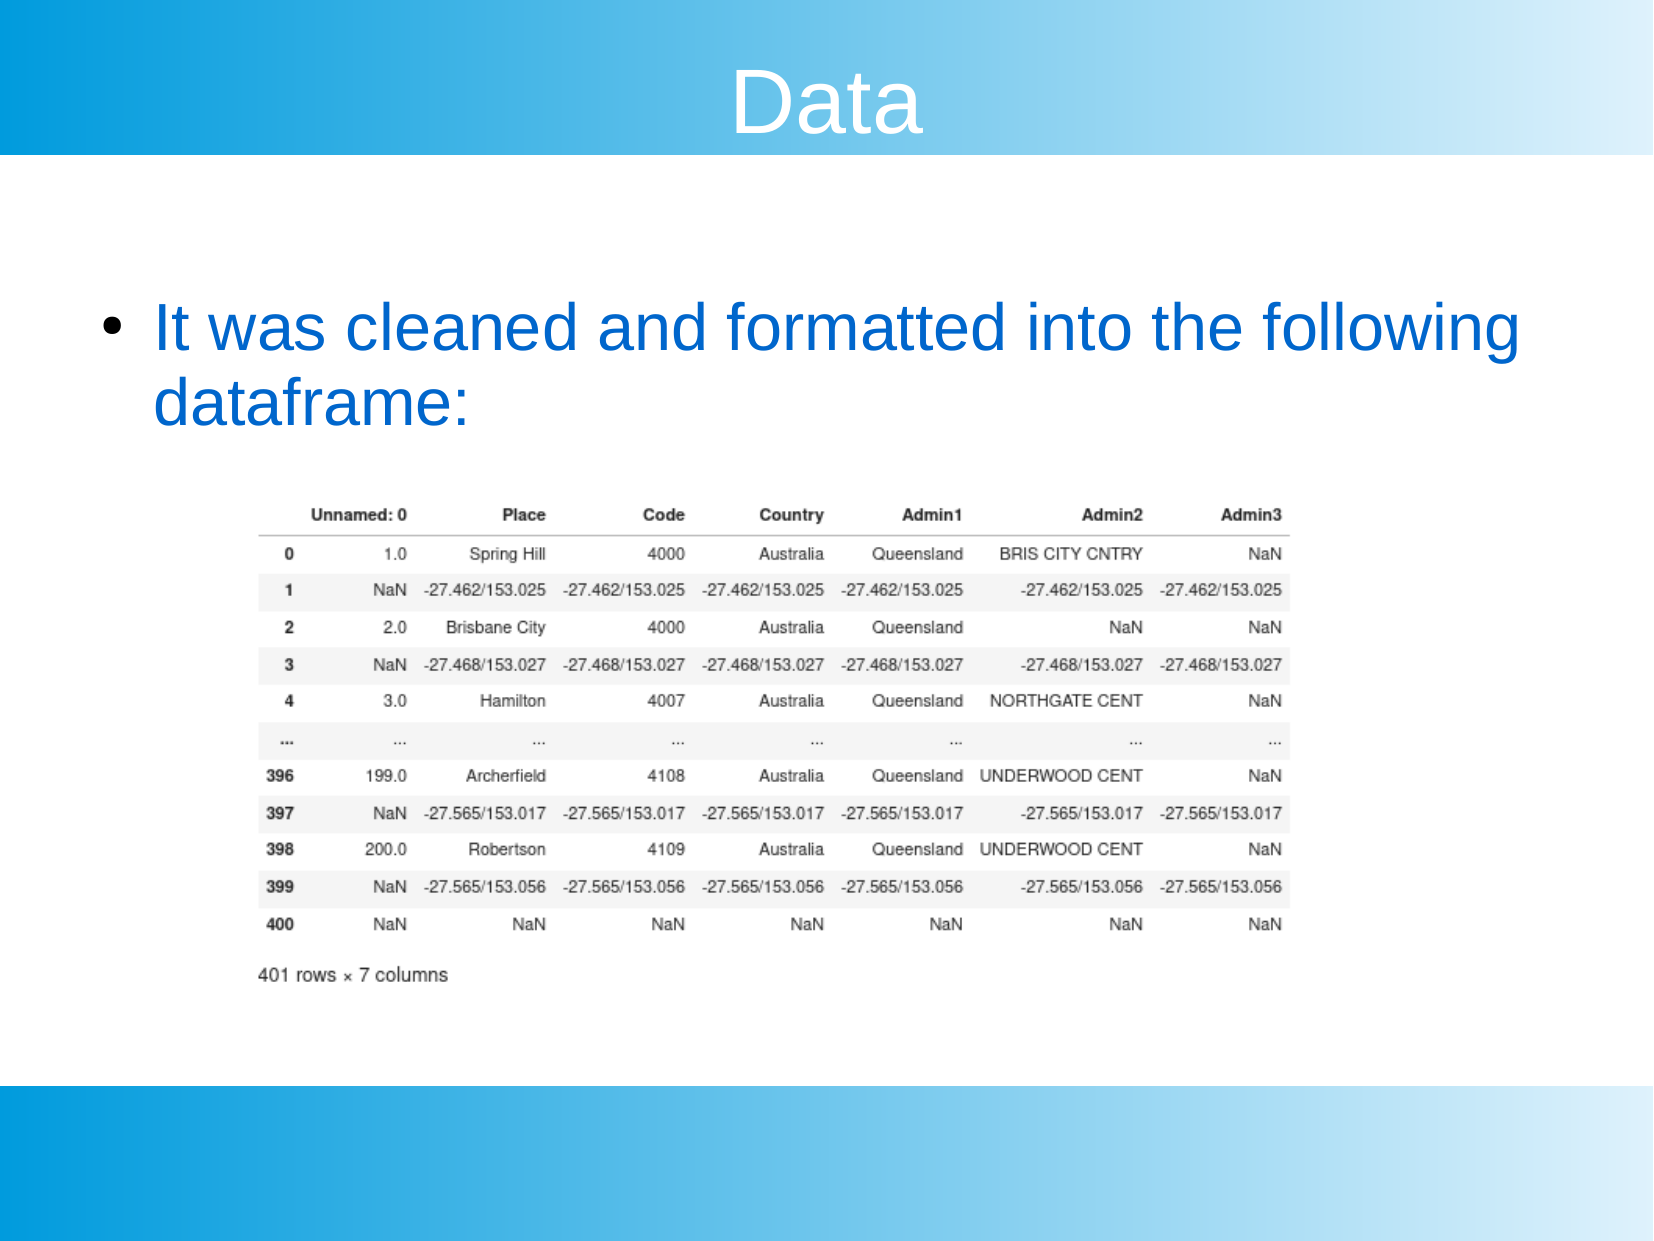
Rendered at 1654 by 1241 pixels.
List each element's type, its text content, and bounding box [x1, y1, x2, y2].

title Data [82, 49, 1571, 155]
list It was cleaned and formatted into the following dataframe: [82, 290, 1571, 1010]
picture [251, 496, 1323, 1007]
